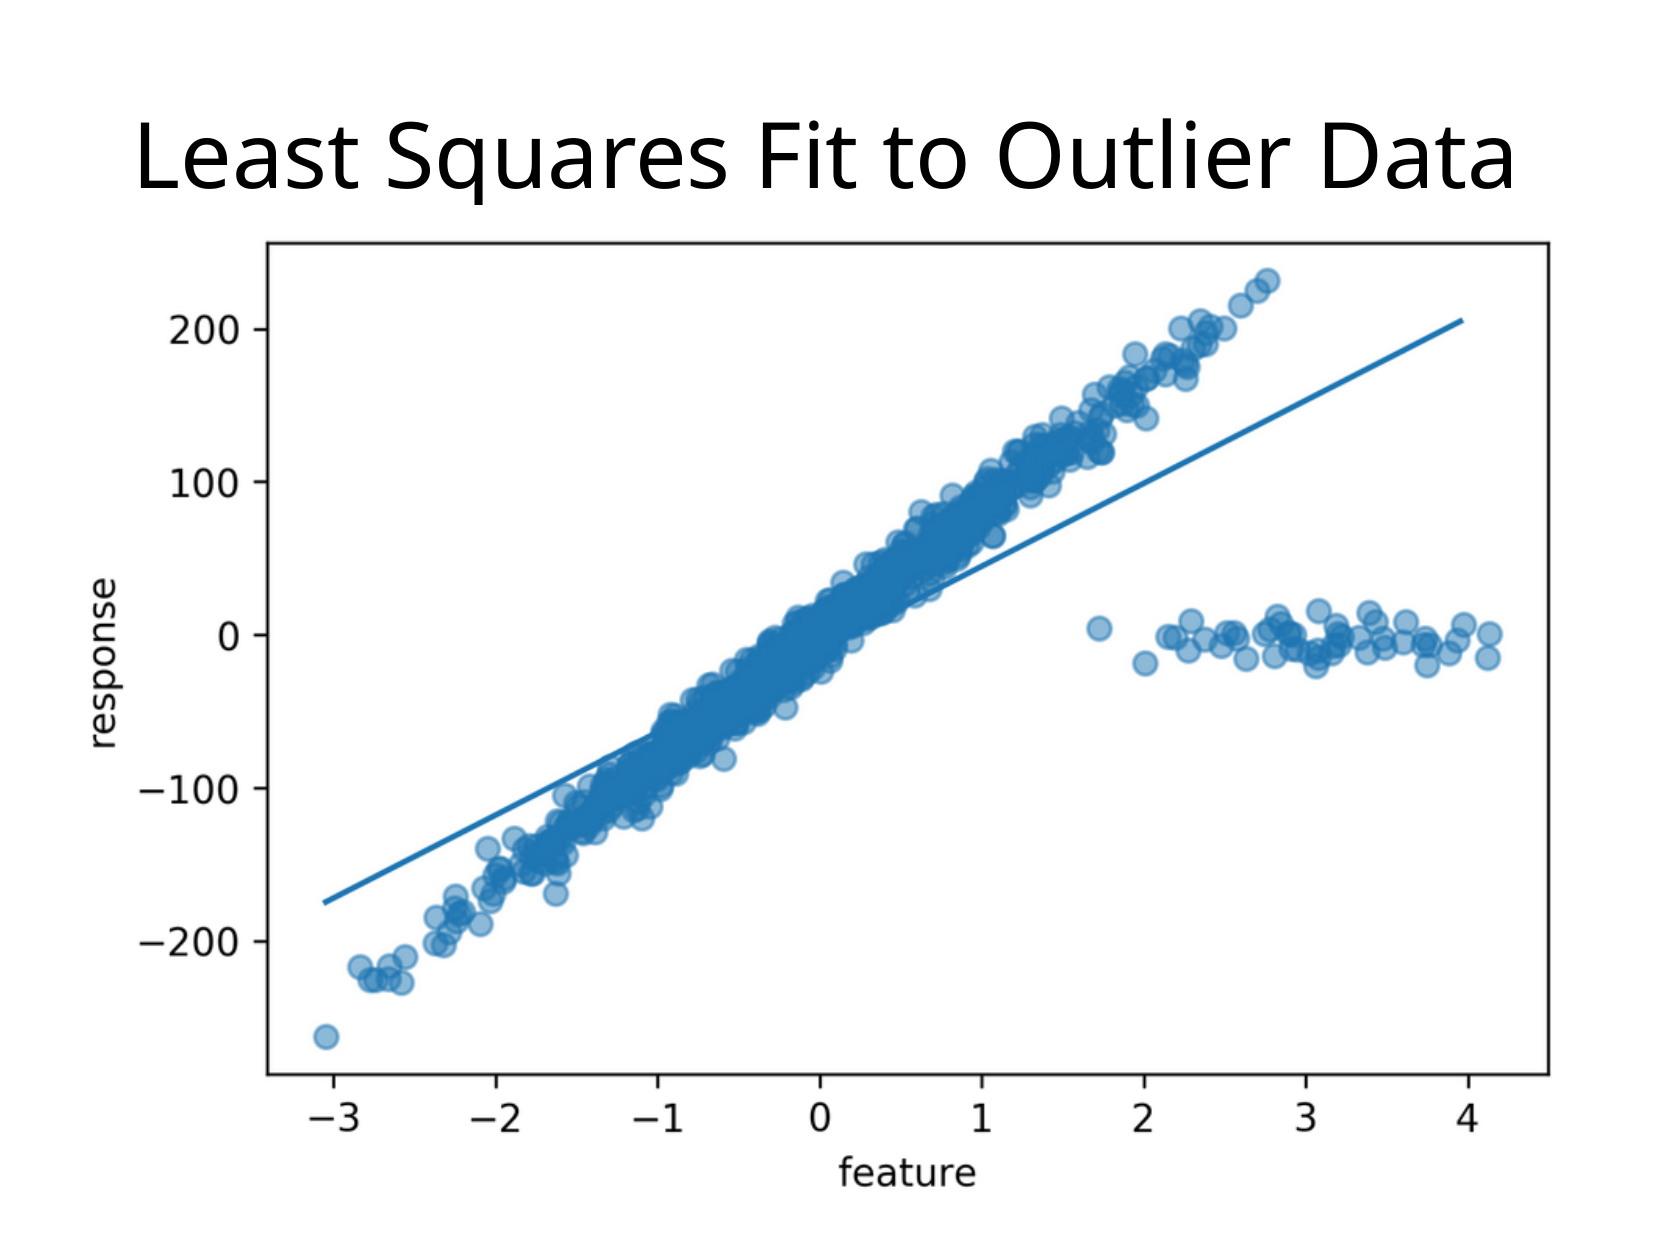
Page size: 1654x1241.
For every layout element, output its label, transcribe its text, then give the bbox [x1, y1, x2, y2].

title Least Squares Fit to Outlier Data [82, 49, 1571, 205]
picture [45, 205, 1588, 1216]
